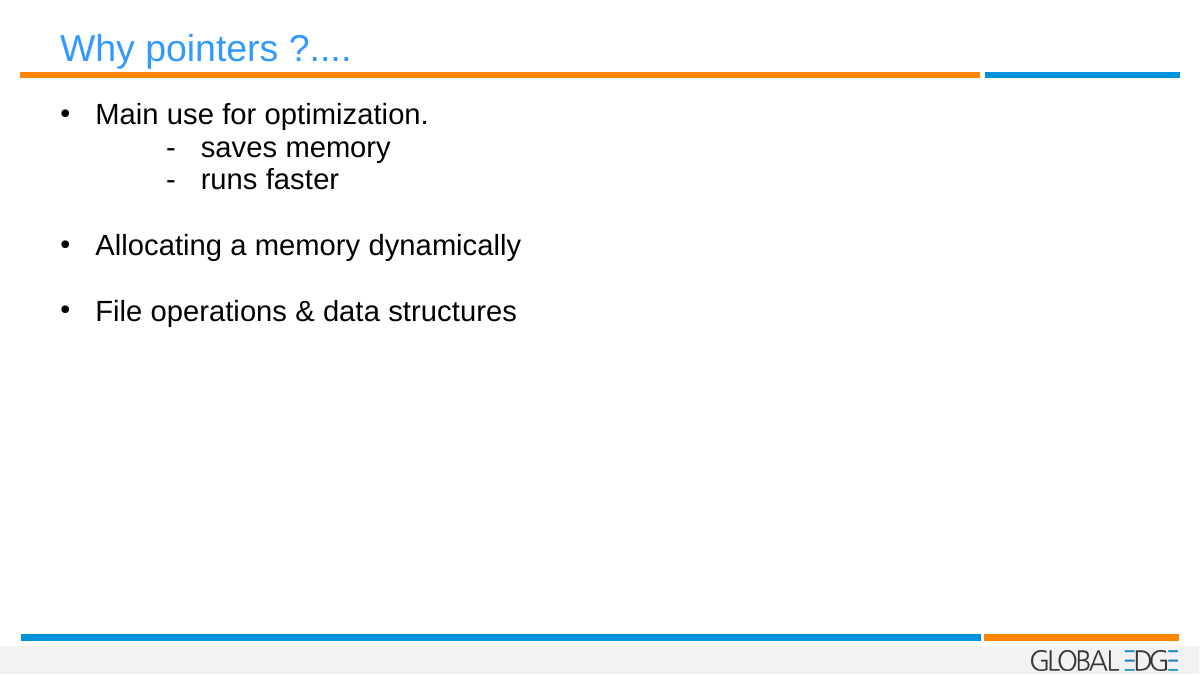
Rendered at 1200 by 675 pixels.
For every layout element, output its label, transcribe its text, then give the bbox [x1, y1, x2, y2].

picture [1031, 650, 1178, 671]
subtitle Main use for optimization. - saves memory - runs faster Allocating a memory dynamically File operations & data structures [60, 70, 1140, 355]
title Why pointers ?.... [60, 26, 1140, 70]
